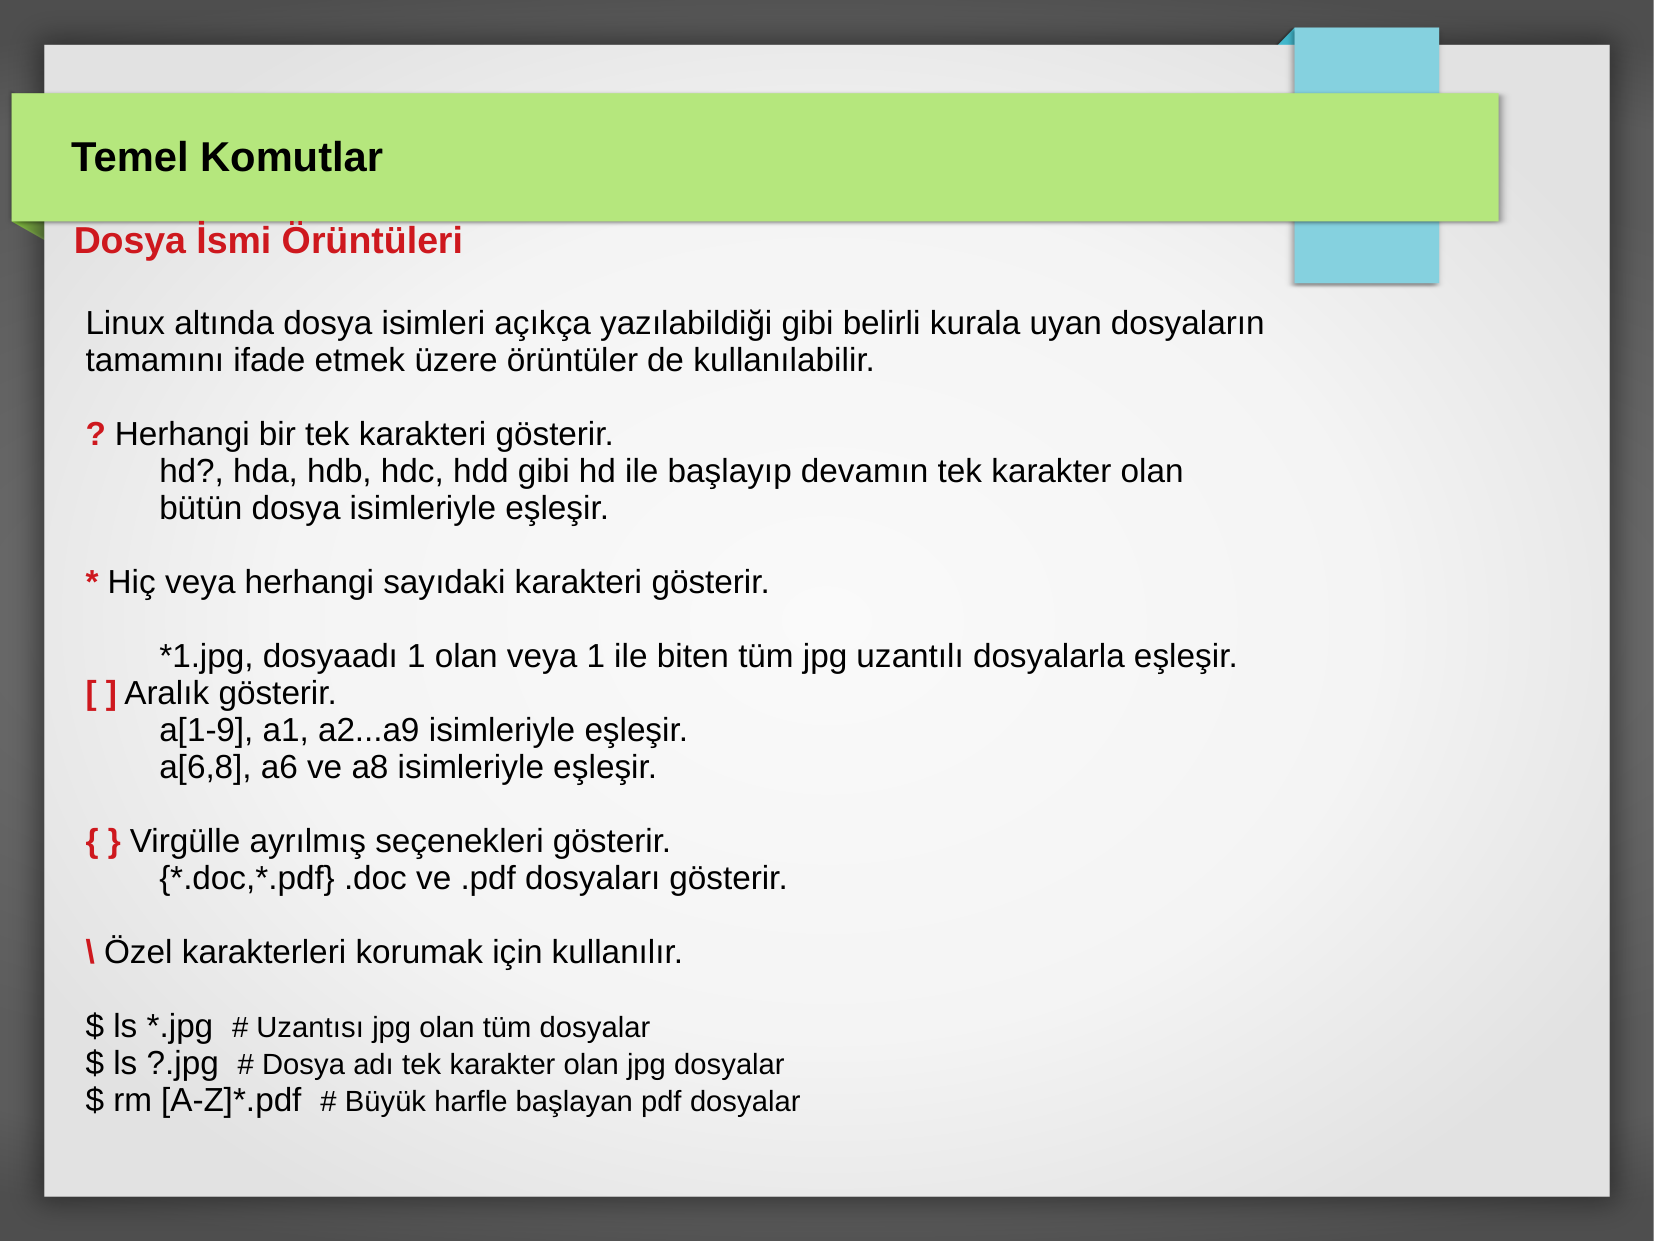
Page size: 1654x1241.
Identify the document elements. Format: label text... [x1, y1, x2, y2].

text_box Temel Komutlar [56, 126, 426, 207]
picture [0, 0, 1654, 1241]
text_box Dosya İsmi Örüntüleri [59, 212, 567, 312]
text_box Linux altında dosya isimleri açıkça yazılabildiği gibi belirli kurala uyan dosyaların tamamını ifade etmek üzere örüntüler de kullanılabilir. ? Herhangi bir tek karakteri gösterir. hd?, hda, hdb, hdc, hdd gibi hd ile başlayıp devamın tek karakter olan bütün dosya isimleriyle eşleşir. * Hiç veya herhangi sayıdaki karakteri gösterir. *1.jpg, dosyaadı 1 olan veya 1 ile biten tüm jpg uzantılı dosyalarla eşleşir. [ ] Aralık gösterir. a[1-9], a1, a2...a9 isimleriyle eşleşir. a[6,8], a6 ve a8 isimleriyle eşleşir. { } Virgülle ayrılmış seçenekleri gösterir. {*.doc,*.pdf} .doc ve .pdf dosyaları gösterir. \ Özel karakterleri korumak için kullanılır. $ ls *.jpg # Uzantısı jpg olan tüm dosyalar $ ls ?.jpg # Dosya adı tek karakter olan jpg dosyalar $ rm [A-Z]*.pdf # Büyük harfle başlayan pdf dosyalar [70, 259, 1425, 1192]
